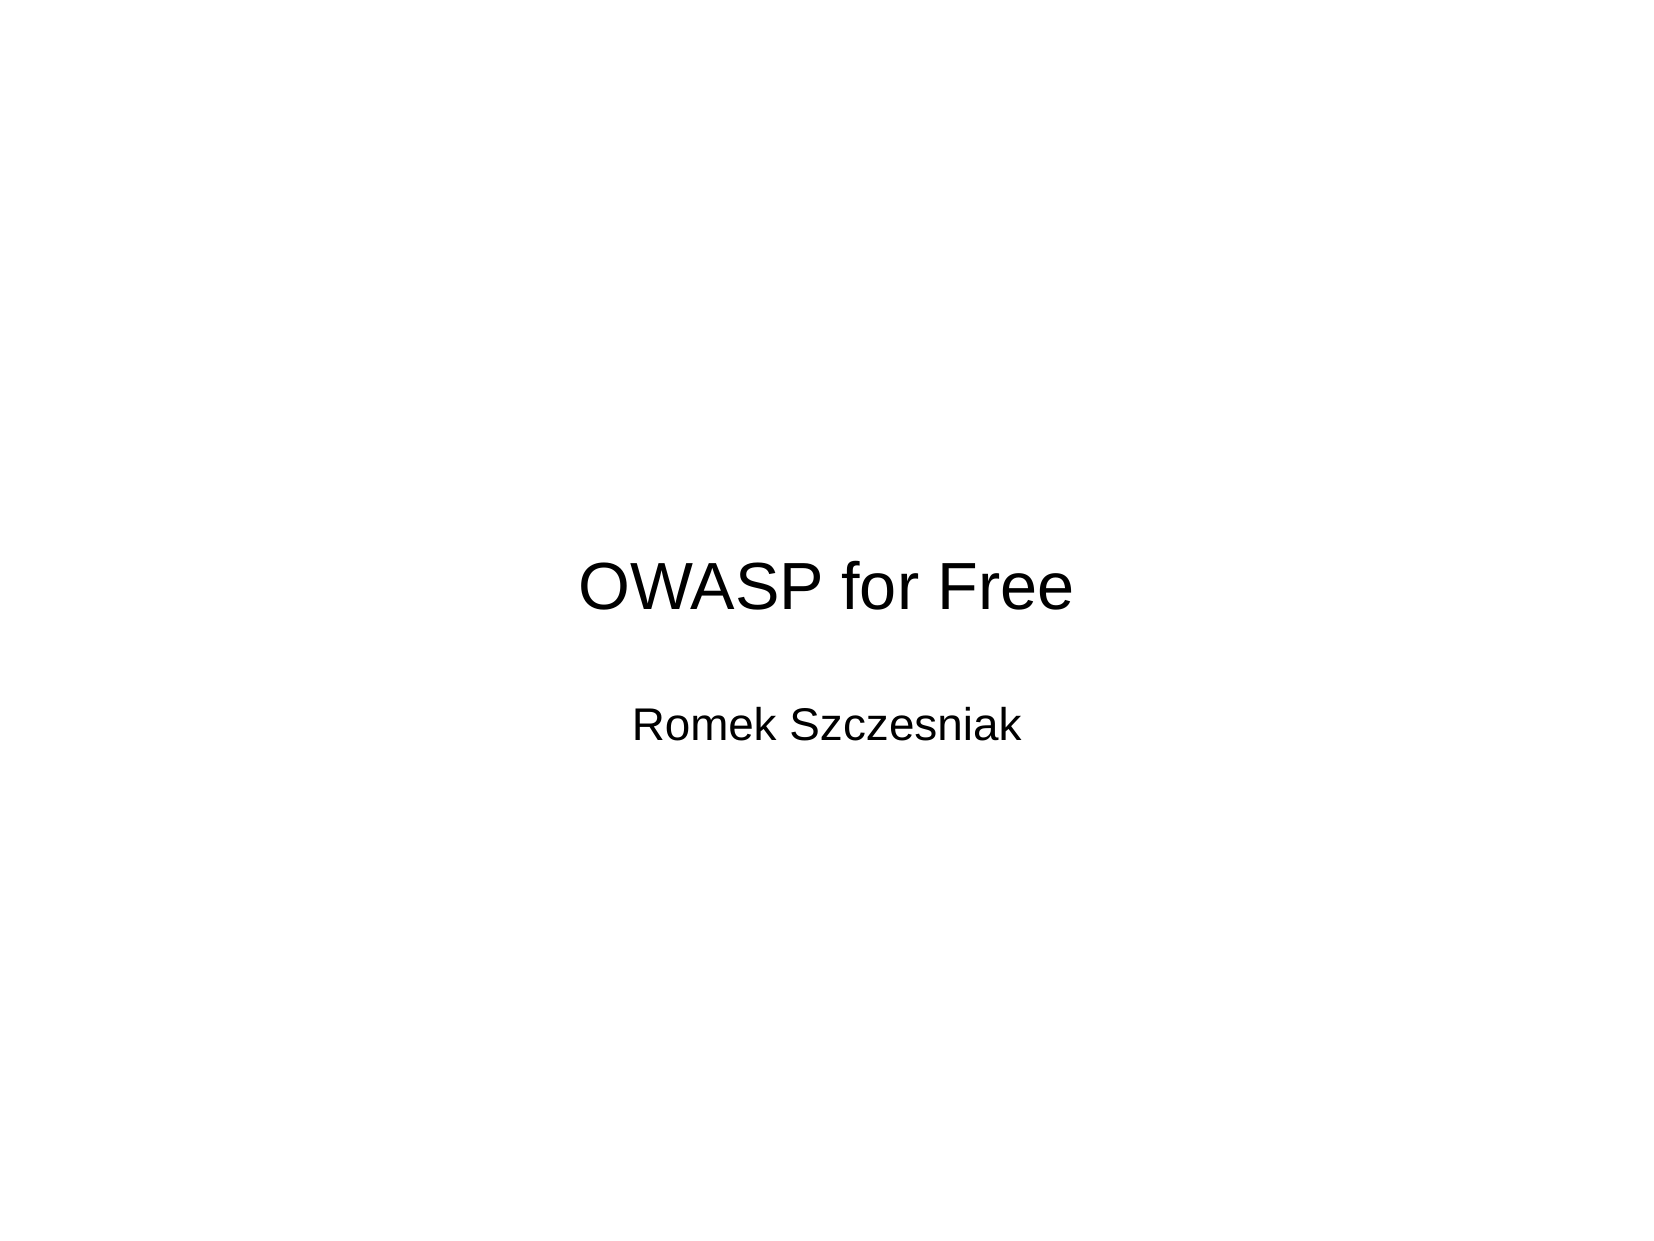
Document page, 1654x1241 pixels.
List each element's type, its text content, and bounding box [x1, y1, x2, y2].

subtitle OWASP for Free Romek Szczesniak [82, 290, 1571, 1010]
